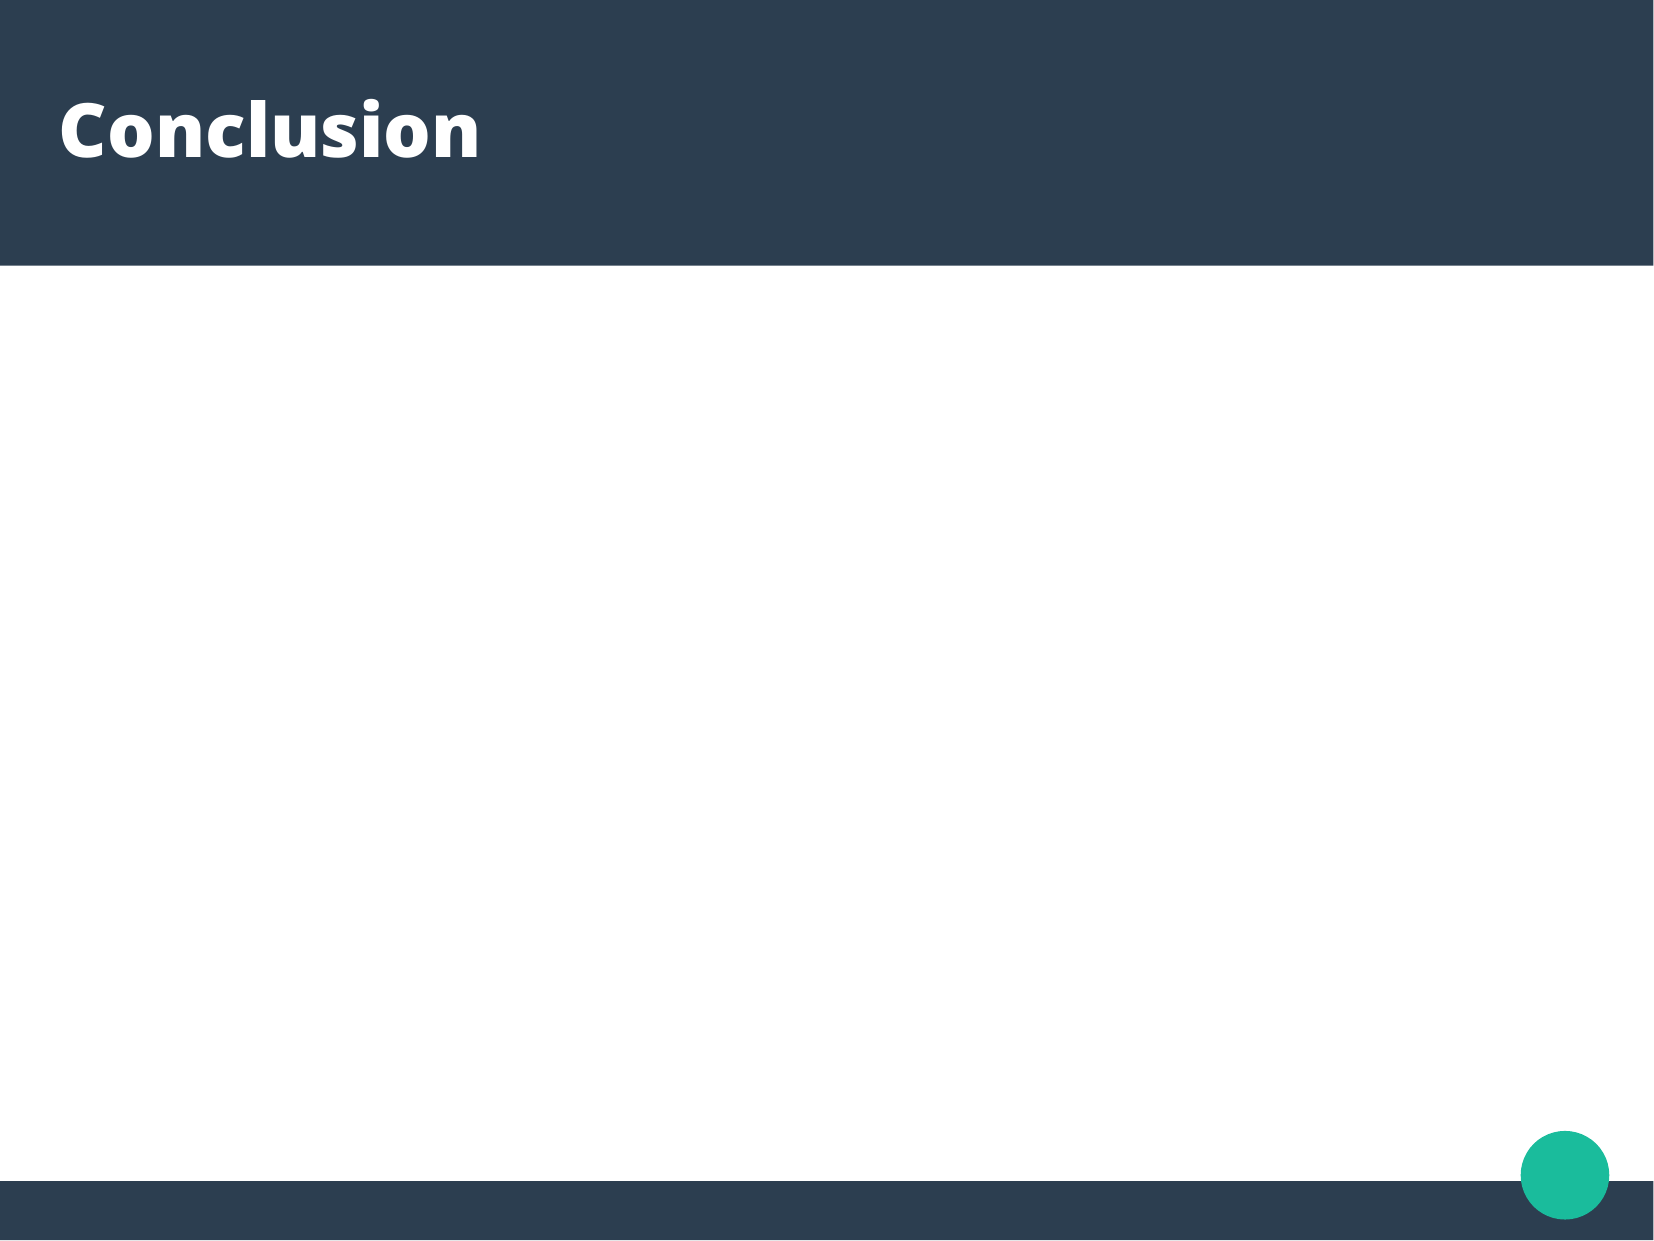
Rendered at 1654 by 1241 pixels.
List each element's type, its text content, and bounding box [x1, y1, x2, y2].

title Conclusion [59, 49, 1595, 207]
